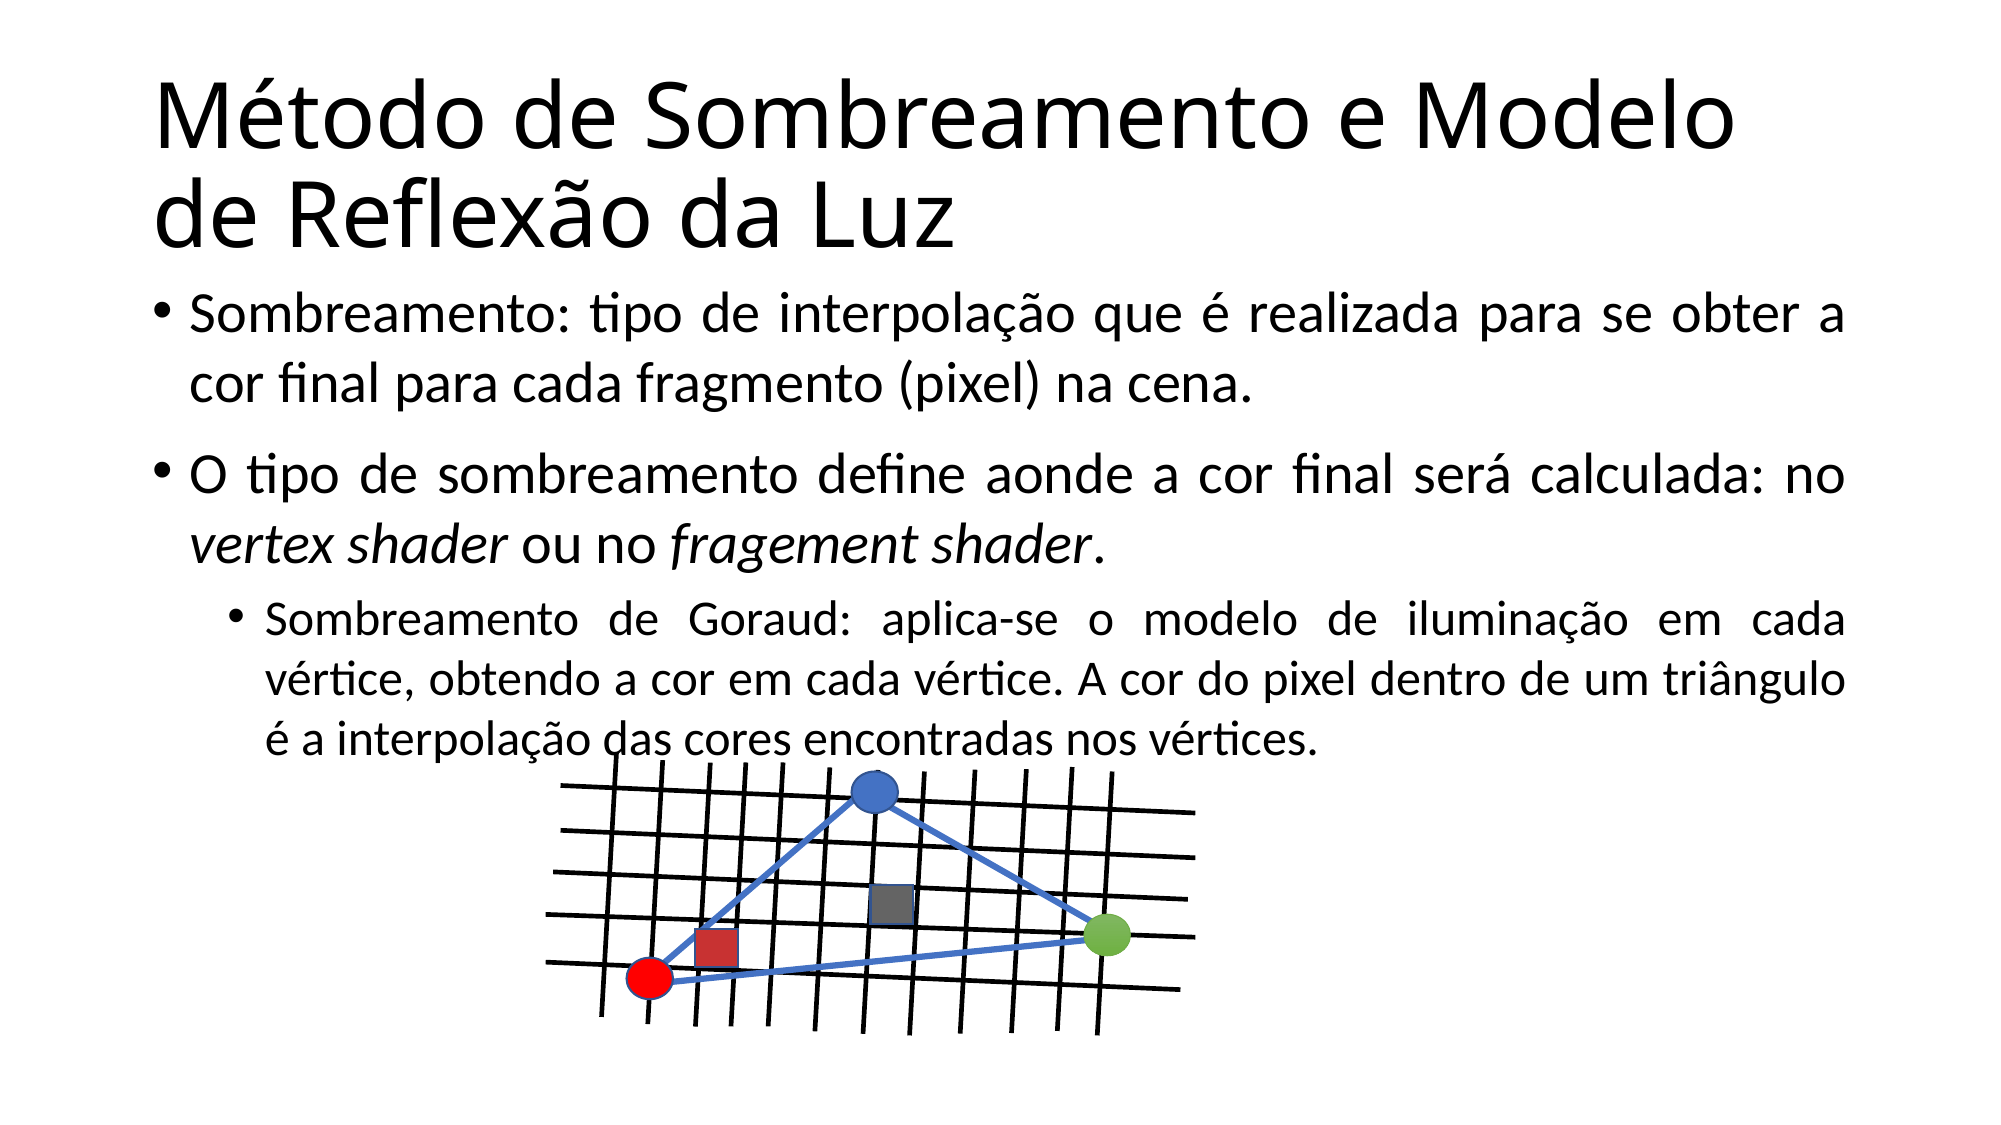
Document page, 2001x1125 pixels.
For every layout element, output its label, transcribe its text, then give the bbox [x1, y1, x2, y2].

text_box [870, 885, 914, 924]
text_box [1083, 914, 1131, 956]
text_box [694, 928, 738, 968]
text_box [626, 957, 673, 1000]
title Método de Sombreamento e Modelo de Reflexão da Luz [137, 59, 1863, 266]
list Sombreamento: tipo de interpolação que é realizada para se obter a cor final para cada fragmento (pixel) na cena. O tipo de sombreamento define aonde a cor final será calculada: no vertex shader ou no fragement shader. Sombreamento de Goraud: aplica-se o modelo de iluminação em cada vértice, obtendo a cor em cada vértice. A cor do pixel dentro de um triângulo é a interpolação das cores encontradas nos vértices. [137, 266, 1863, 981]
text_box [851, 771, 898, 814]
